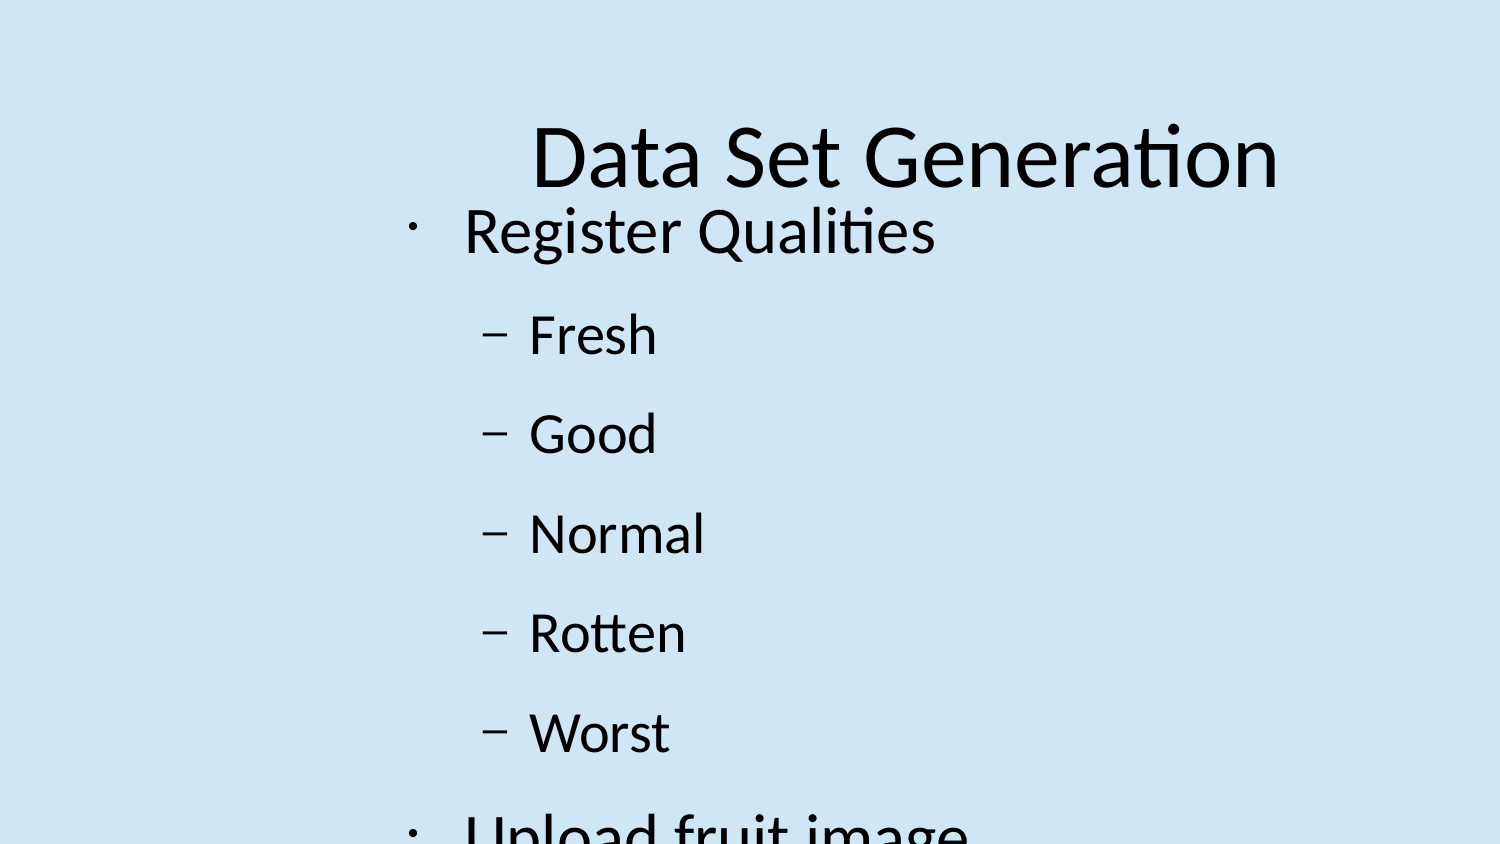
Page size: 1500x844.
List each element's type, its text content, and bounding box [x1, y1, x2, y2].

list Register Qualities Fresh Good Normal Rotten Worst Upload fruit image Convert image into thumbnail Convert it into gray scale Feature extraction Store features in database [393, 179, 1428, 791]
title Data Set Generation [391, 88, 1422, 208]
